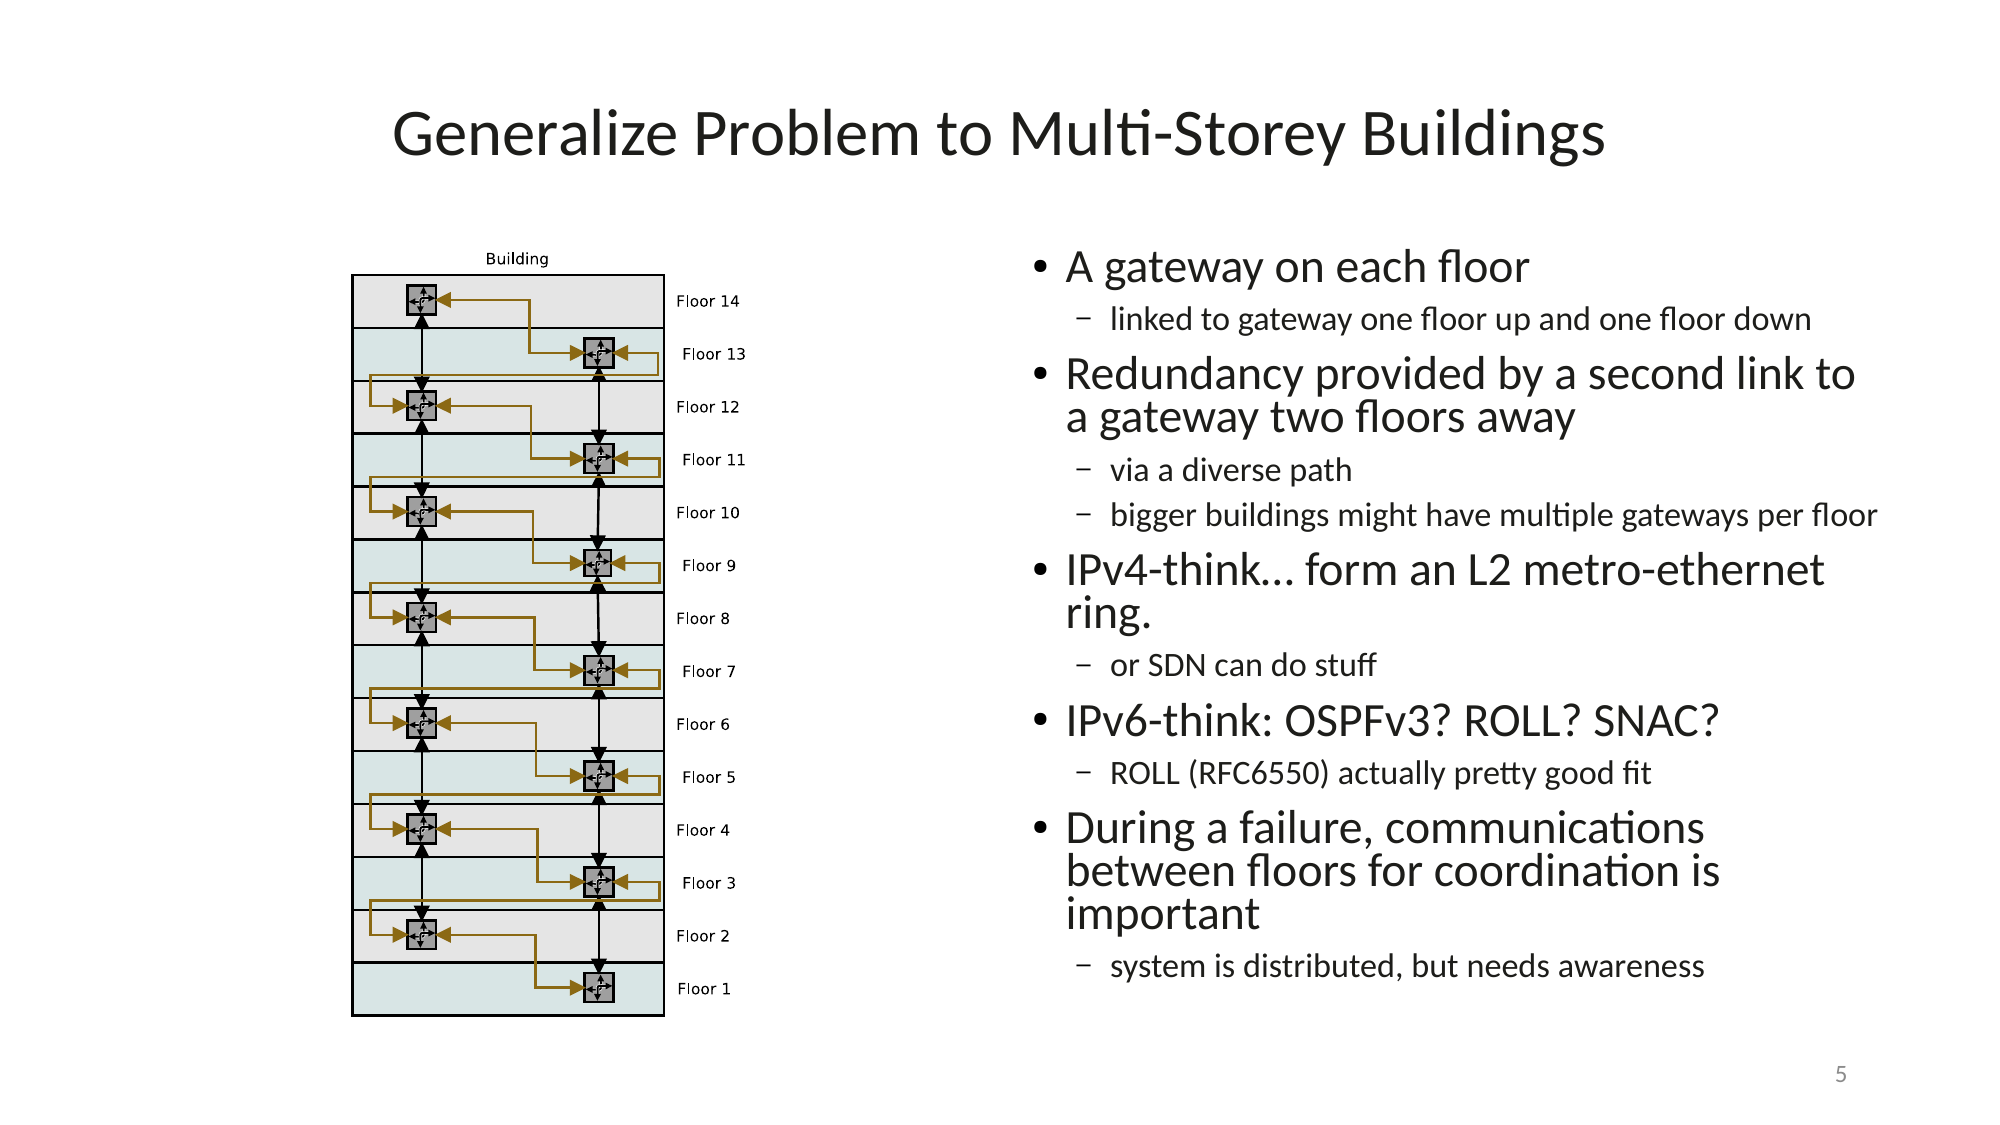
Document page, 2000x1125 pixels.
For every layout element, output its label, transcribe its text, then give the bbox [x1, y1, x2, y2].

picture [349, 248, 748, 1018]
title Generalize Problem to Multi-Storey Buildings [99, 44, 1900, 233]
list A gateway on each floor linked to gateway one floor up and one floor down Redundancy provided by a second link to a gateway two floors away via a diverse path bigger buildings might have multiple gateways per floor IPv4-think… form an L2 metro-ethernet ring. or SDN can do stuff IPv6-think: OSPFv3? ROLL? SNAC? ROLL (RFC6550) actually pretty good fit During a failure, communications between floors for coordination is important system is distributed, but needs awareness [1020, 248, 1880, 1018]
